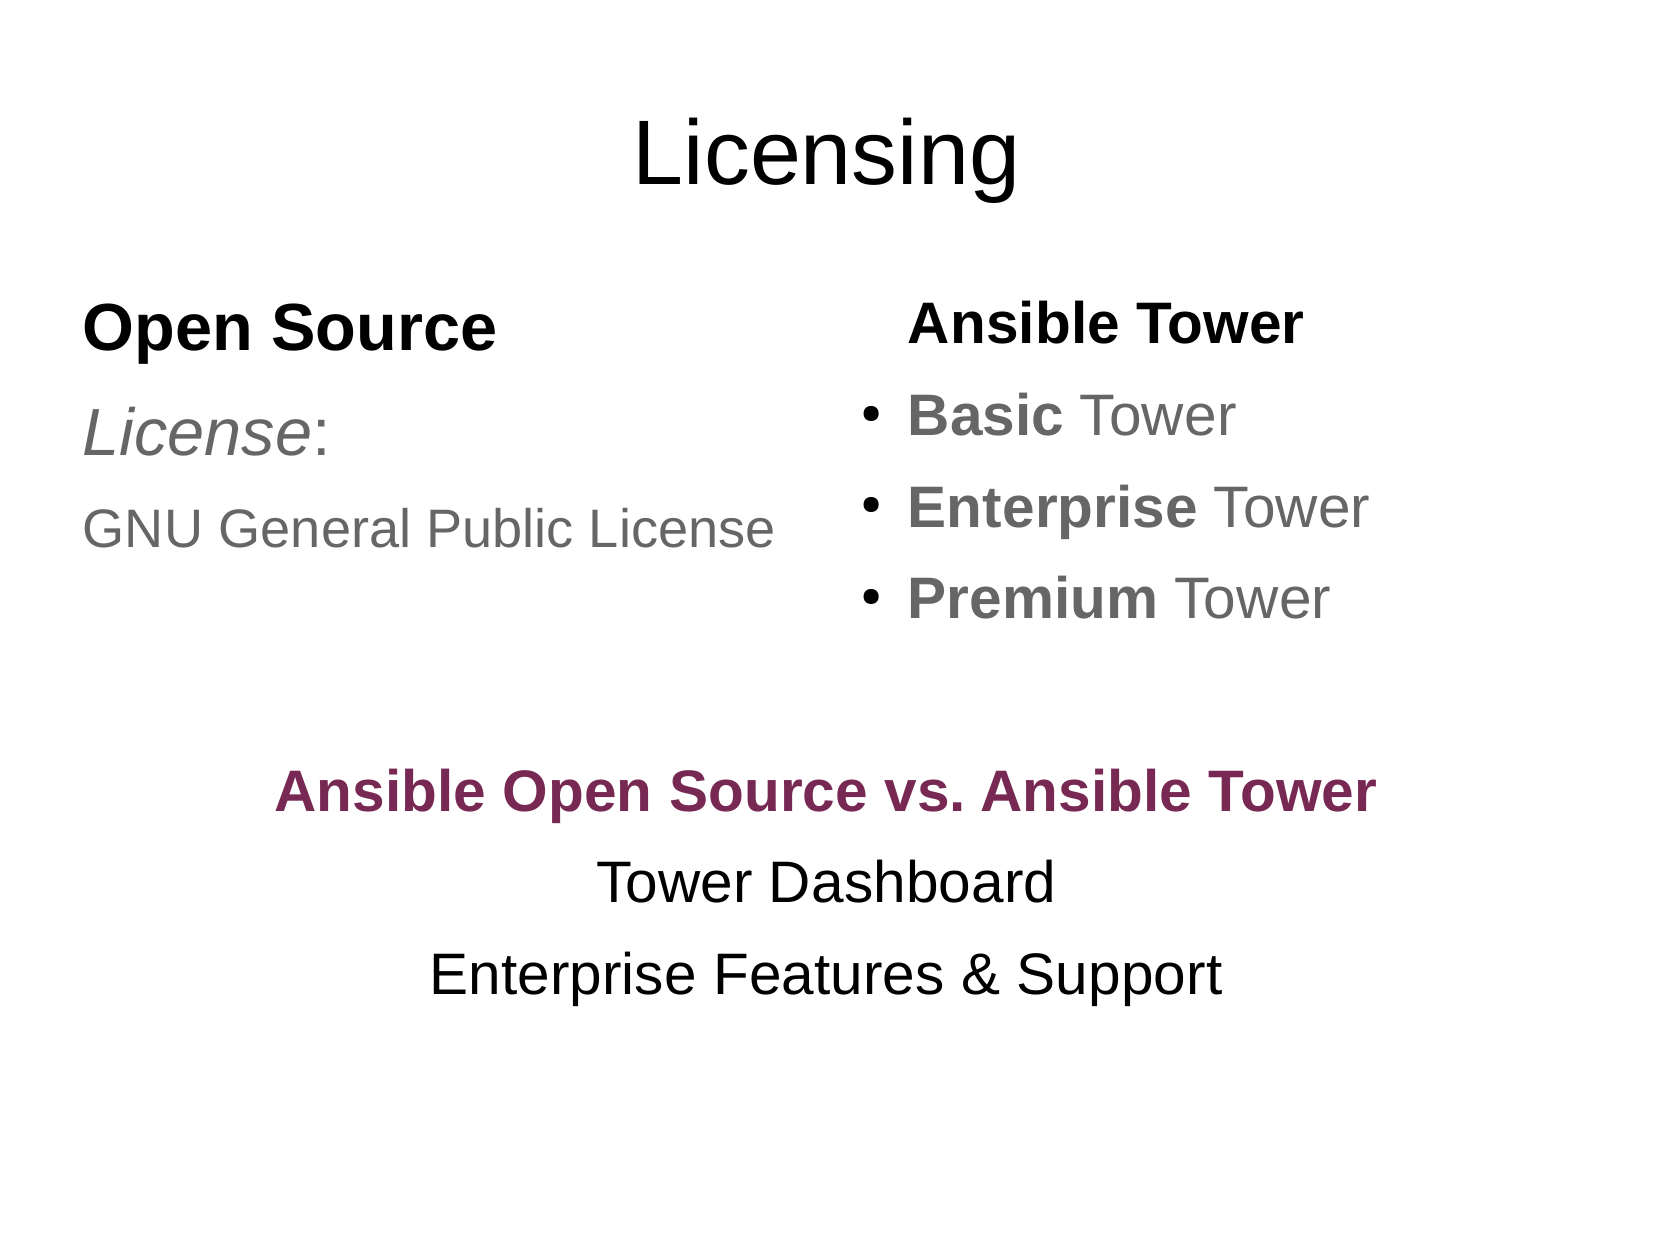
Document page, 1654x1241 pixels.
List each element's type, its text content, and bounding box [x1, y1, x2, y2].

list Ansible Tower Basic Tower Enterprise Tower Premium Tower [845, 290, 1572, 634]
list Ansible Open Source vs. Ansible Tower Tower Dashboard Enterprise Features & Support [82, 665, 1571, 1009]
list Open Source License: GNU General Public License [82, 290, 809, 634]
title Licensing [82, 49, 1571, 257]
